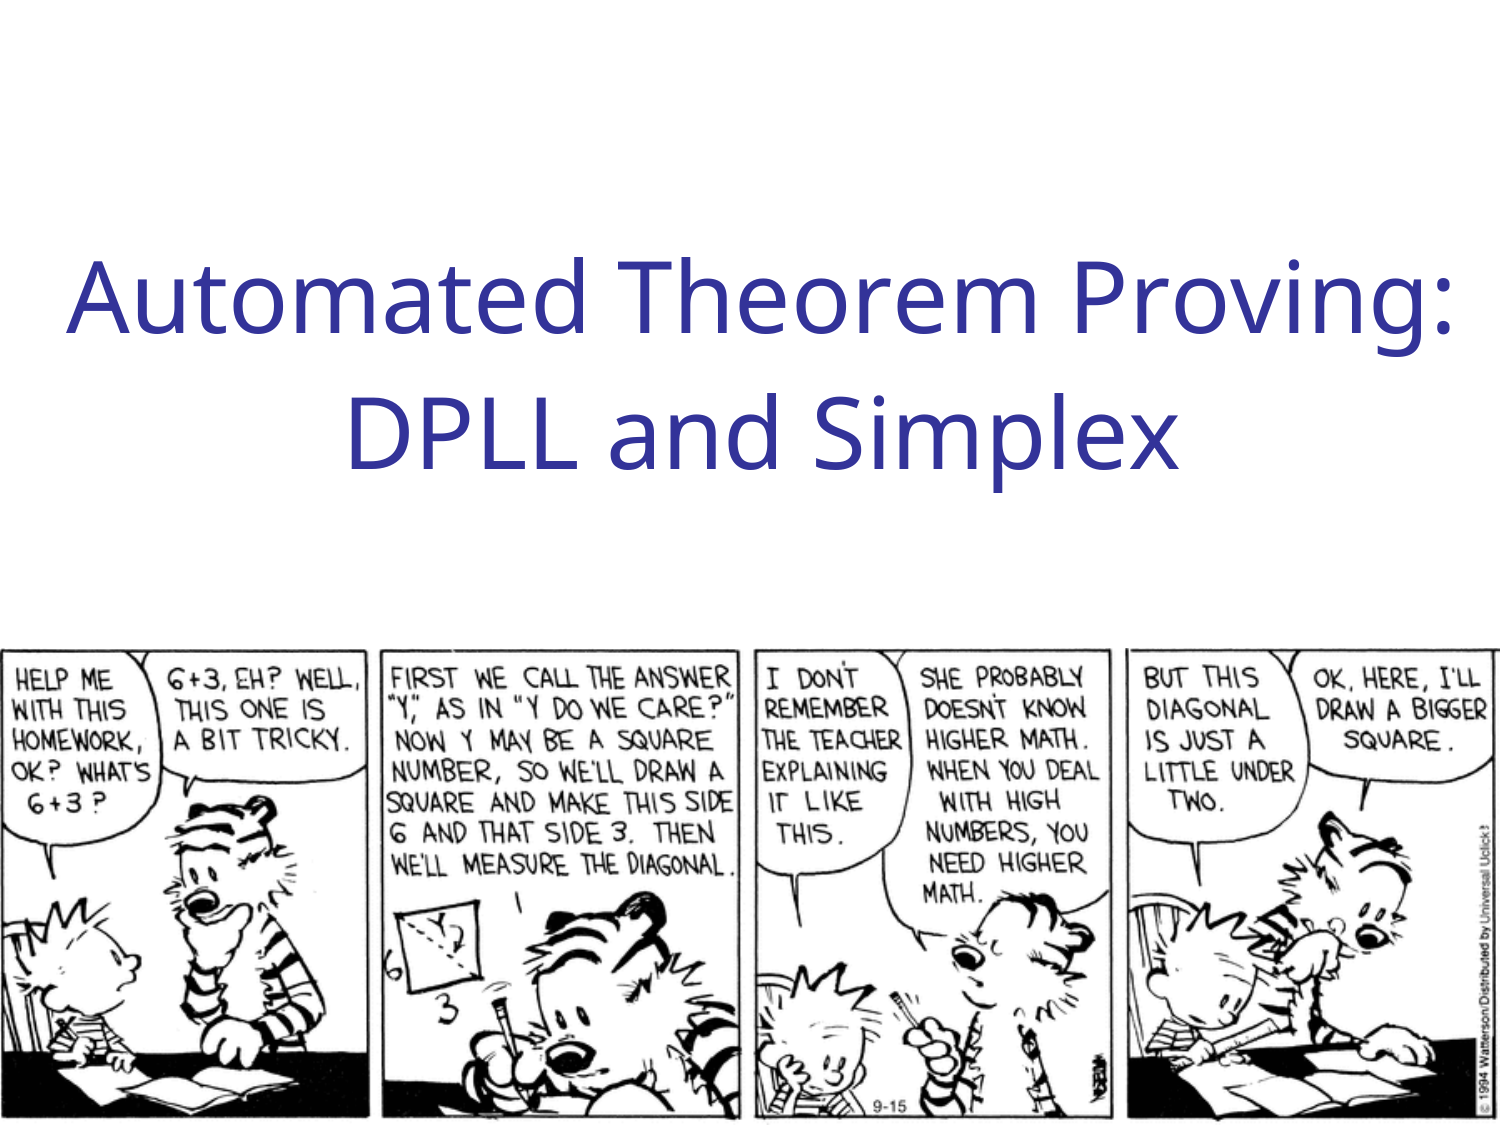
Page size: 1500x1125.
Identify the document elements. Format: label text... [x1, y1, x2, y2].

picture [0, 648, 1500, 1125]
title Automated Theorem Proving: DPLL and Simplex [37, 0, 1488, 648]
